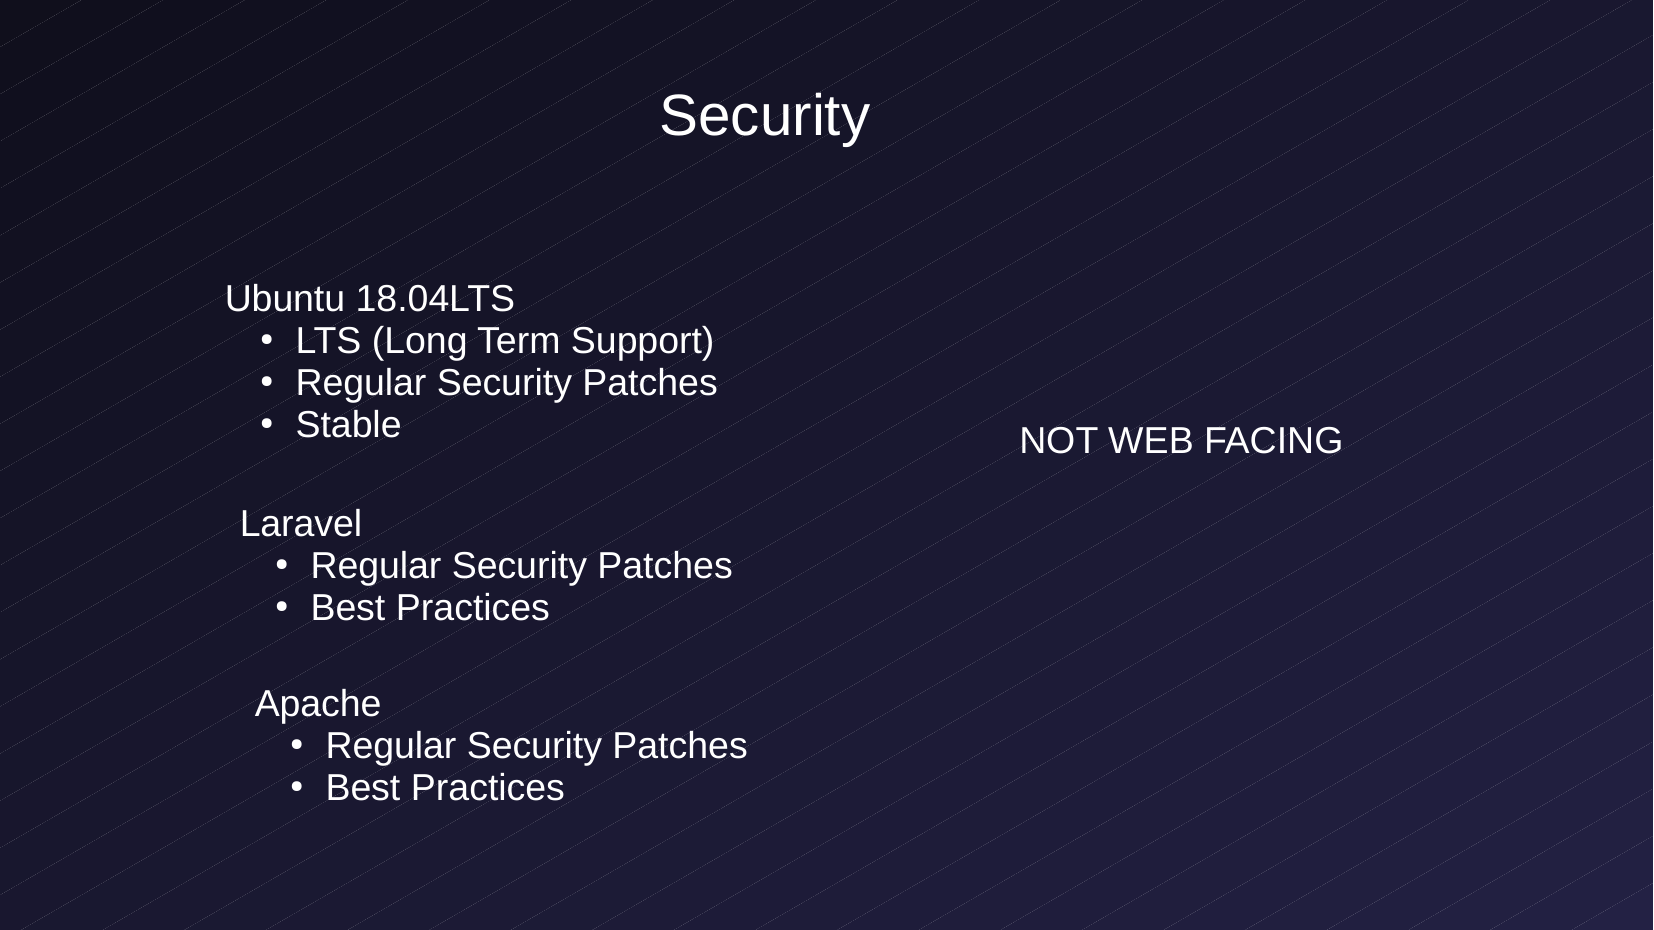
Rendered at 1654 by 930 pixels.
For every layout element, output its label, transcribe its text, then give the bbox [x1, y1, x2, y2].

text_box Security [645, 75, 916, 155]
text_box Ubuntu 18.04LTS LTS (Long Term Support) Regular Security Patches Stable [210, 269, 781, 453]
text_box NOT WEB FACING [1004, 412, 1381, 470]
text_box Laravel Regular Security Patches Best Practices [225, 494, 796, 636]
text_box Apache Regular Security Patches Best Practices [240, 675, 781, 816]
